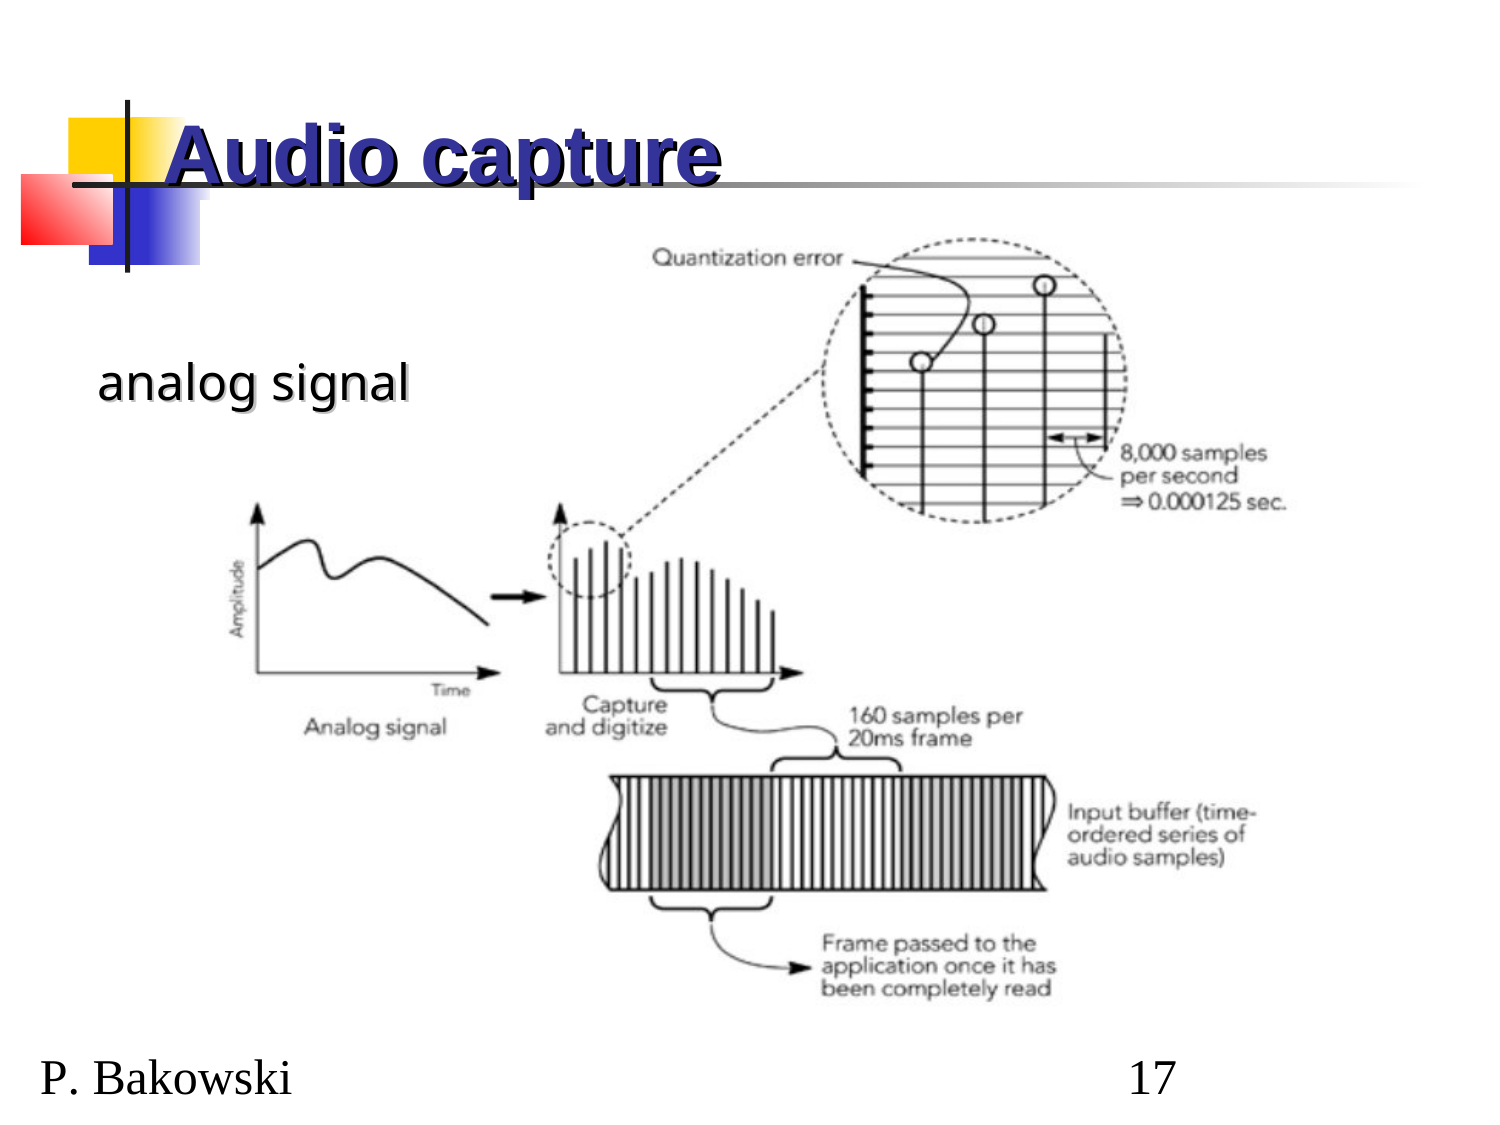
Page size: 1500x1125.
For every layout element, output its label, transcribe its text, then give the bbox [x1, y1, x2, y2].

title Audio capture [147, 92, 1500, 213]
text_box analog signal [82, 342, 483, 418]
picture [200, 200, 1300, 1018]
